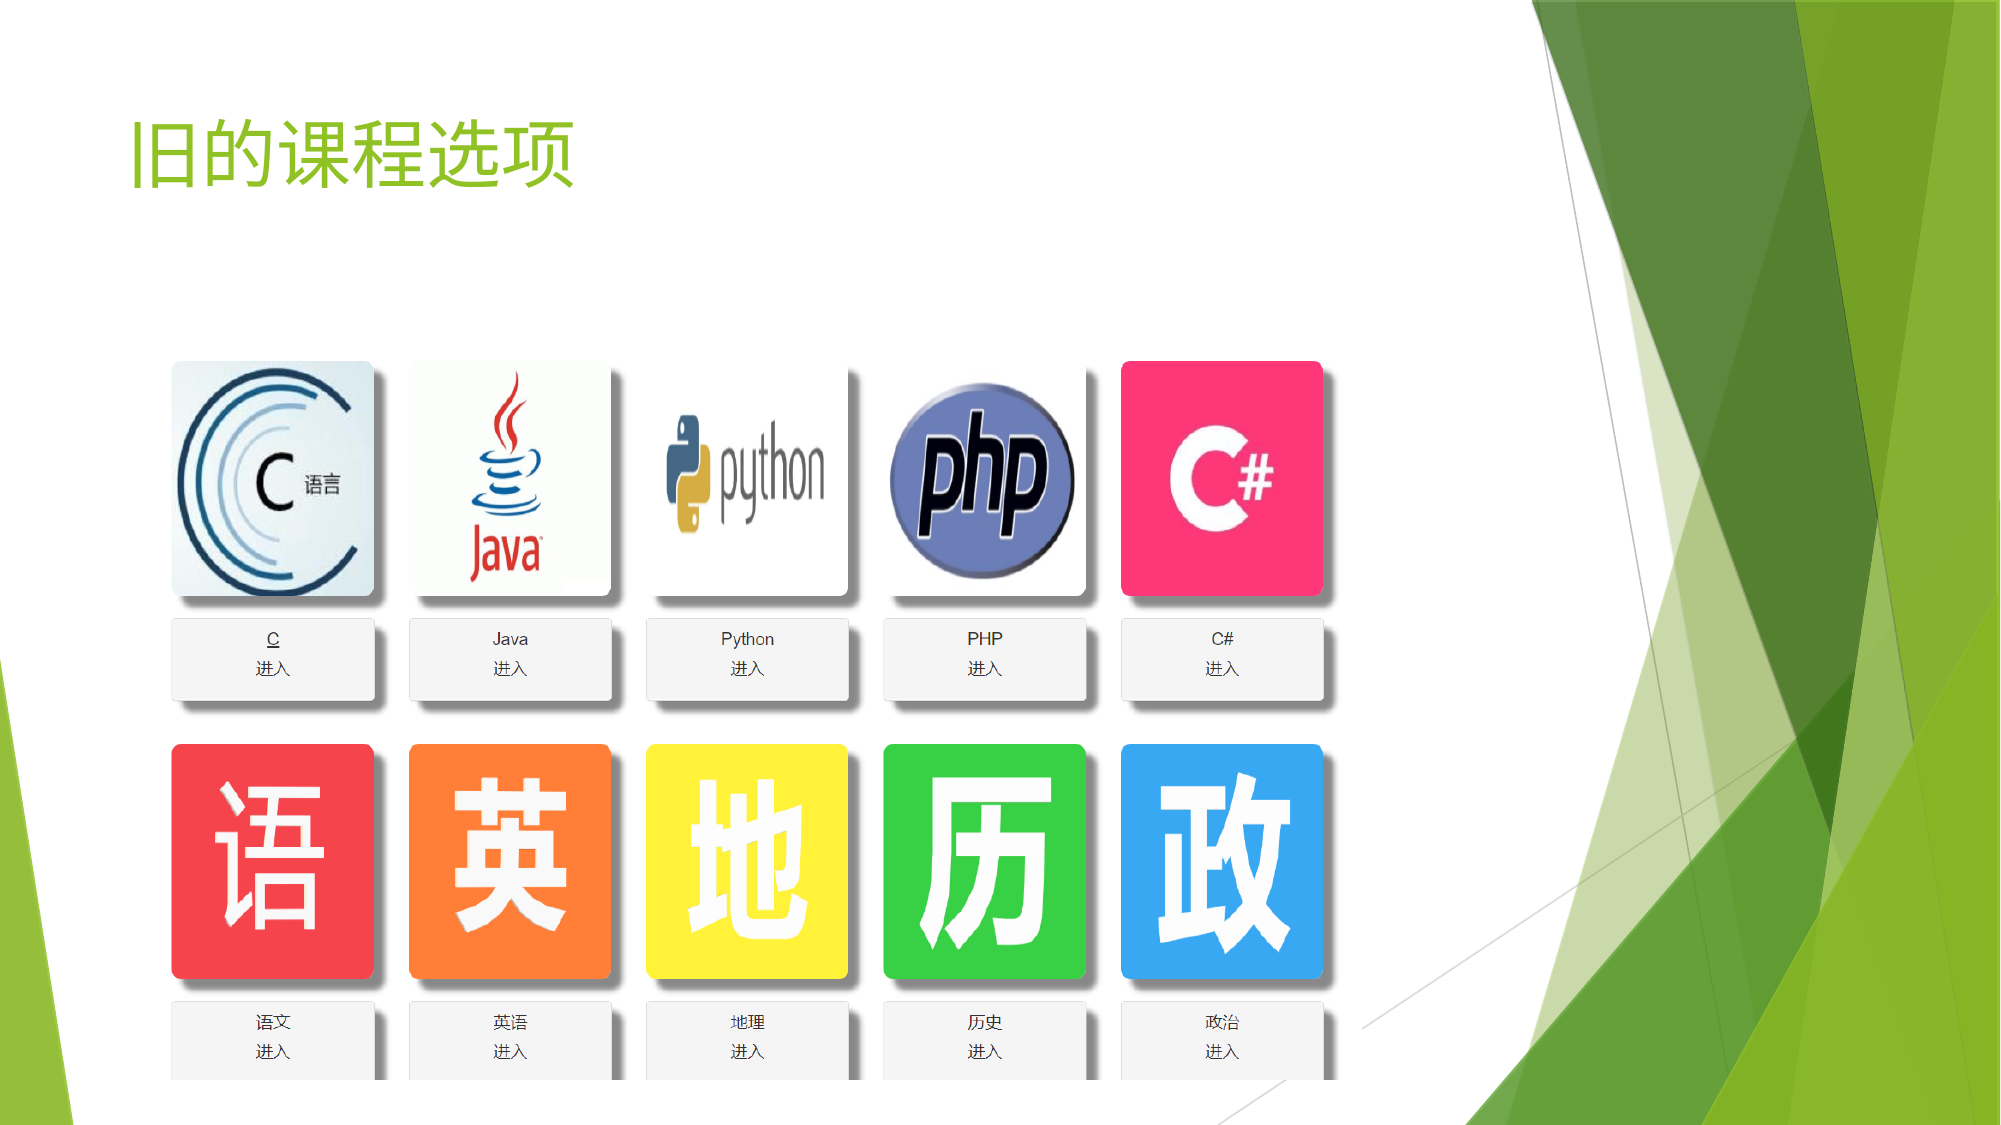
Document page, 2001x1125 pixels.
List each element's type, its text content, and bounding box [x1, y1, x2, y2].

picture [148, 338, 1362, 1080]
title 旧的课程选项 [111, 99, 1522, 317]
